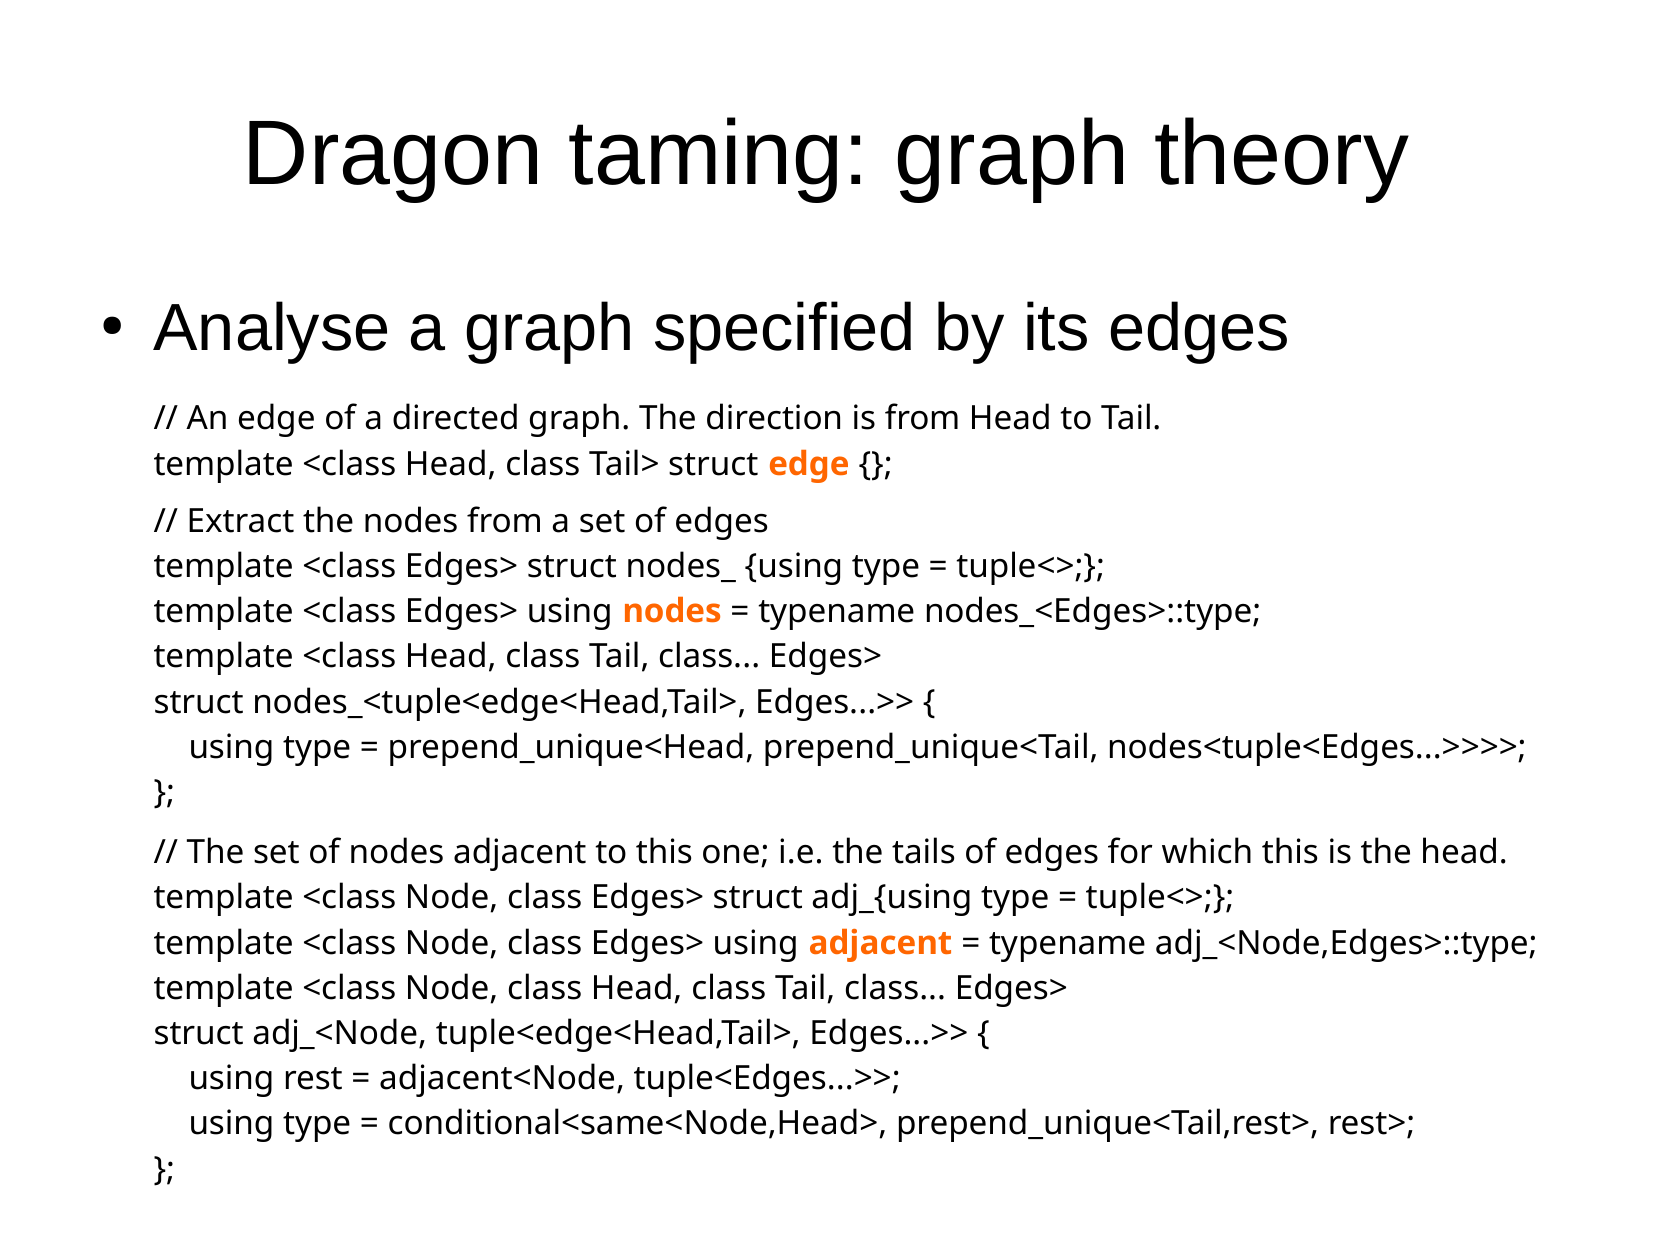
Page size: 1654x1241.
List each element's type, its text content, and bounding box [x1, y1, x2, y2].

title Dragon taming: graph theory [82, 49, 1571, 257]
list Analyse a graph specified by its edges // An edge of a directed graph. The direction is from Head to Tail. template <class Head, class Tail> struct edge {}; // Extract the nodes from a set of edges template <class Edges> struct nodes_ {using type = tuple<>;}; template <class Edges> using nodes = typename nodes_<Edges>::type; template <class Head, class Tail, class... Edges> struct nodes_<tuple<edge<Head,Tail>, Edges...>> { using type = prepend_unique<Head, prepend_unique<Tail, nodes<tuple<Edges...>>>>; }; // The set of nodes adjacent to this one; i.e. the tails of edges for which this is the head. template <class Node, class Edges> struct adj_{using type = tuple<>;}; template <class Node, class Edges> using adjacent = typename adj_<Node,Edges>::type; template <class Node, class Head, class Tail, class... Edges> struct adj_<Node, tuple<edge<Head,Tail>, Edges...>> { using rest = adjacent<Node, tuple<Edges...>>; using type = conditional<same<Node,Head>, prepend_unique<Tail,rest>, rest>; }; [82, 290, 1571, 1208]
